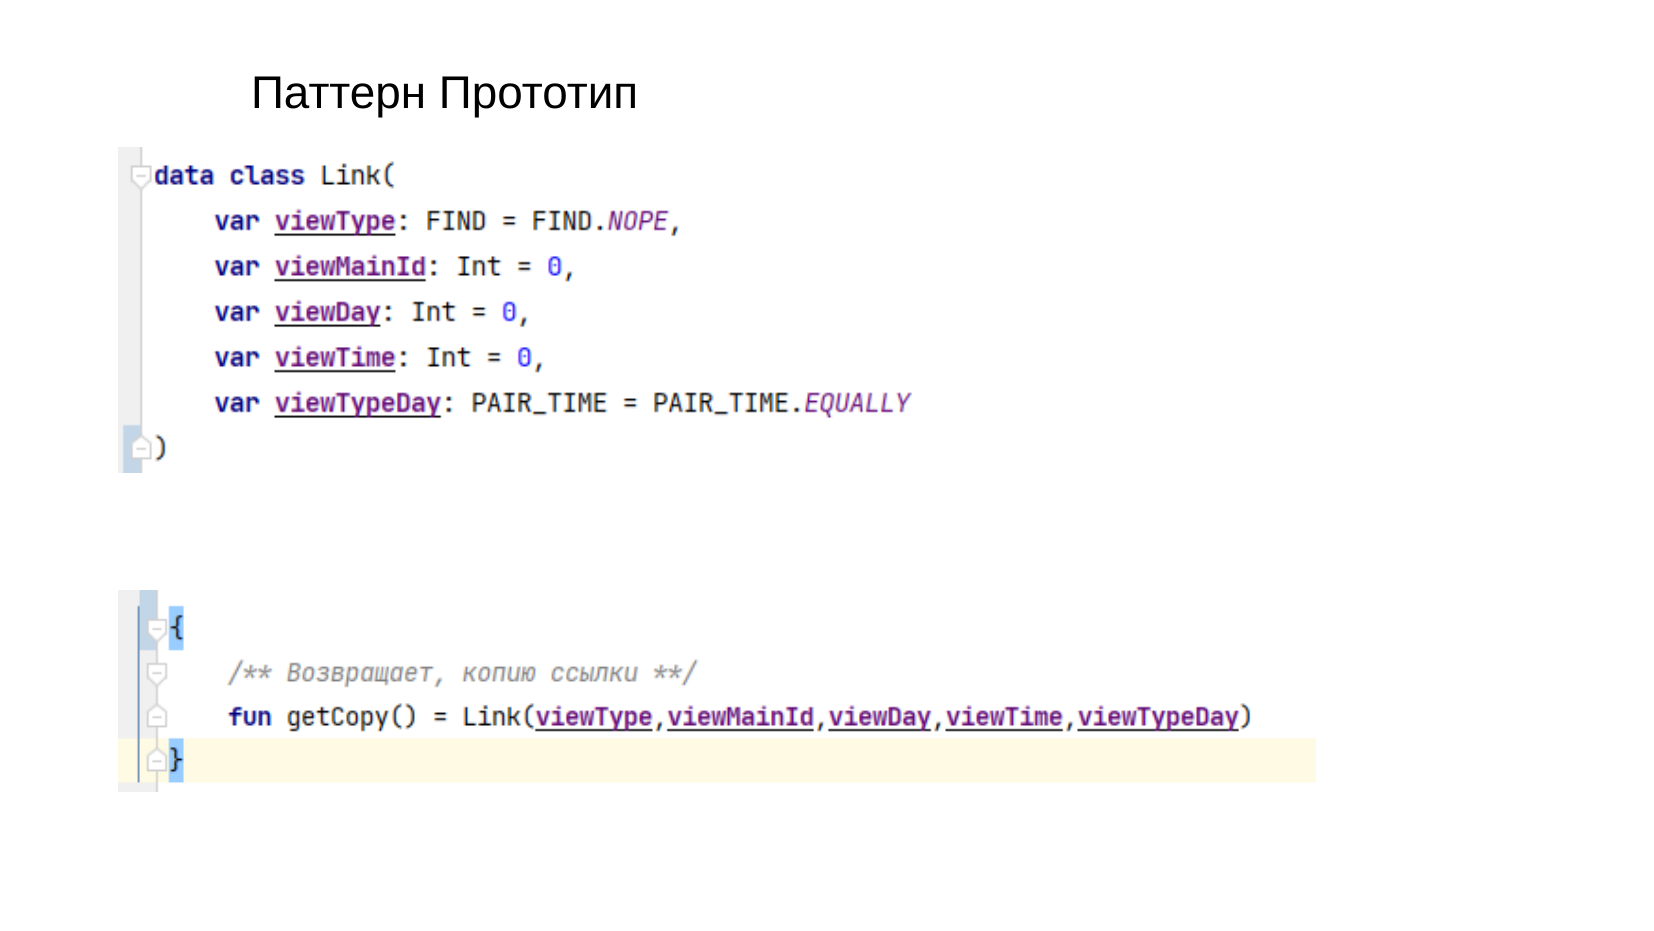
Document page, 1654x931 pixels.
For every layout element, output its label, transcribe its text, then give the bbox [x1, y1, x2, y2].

picture [118, 590, 1316, 792]
picture [118, 147, 929, 473]
text_box Паттерн Прототип [236, 59, 886, 126]
